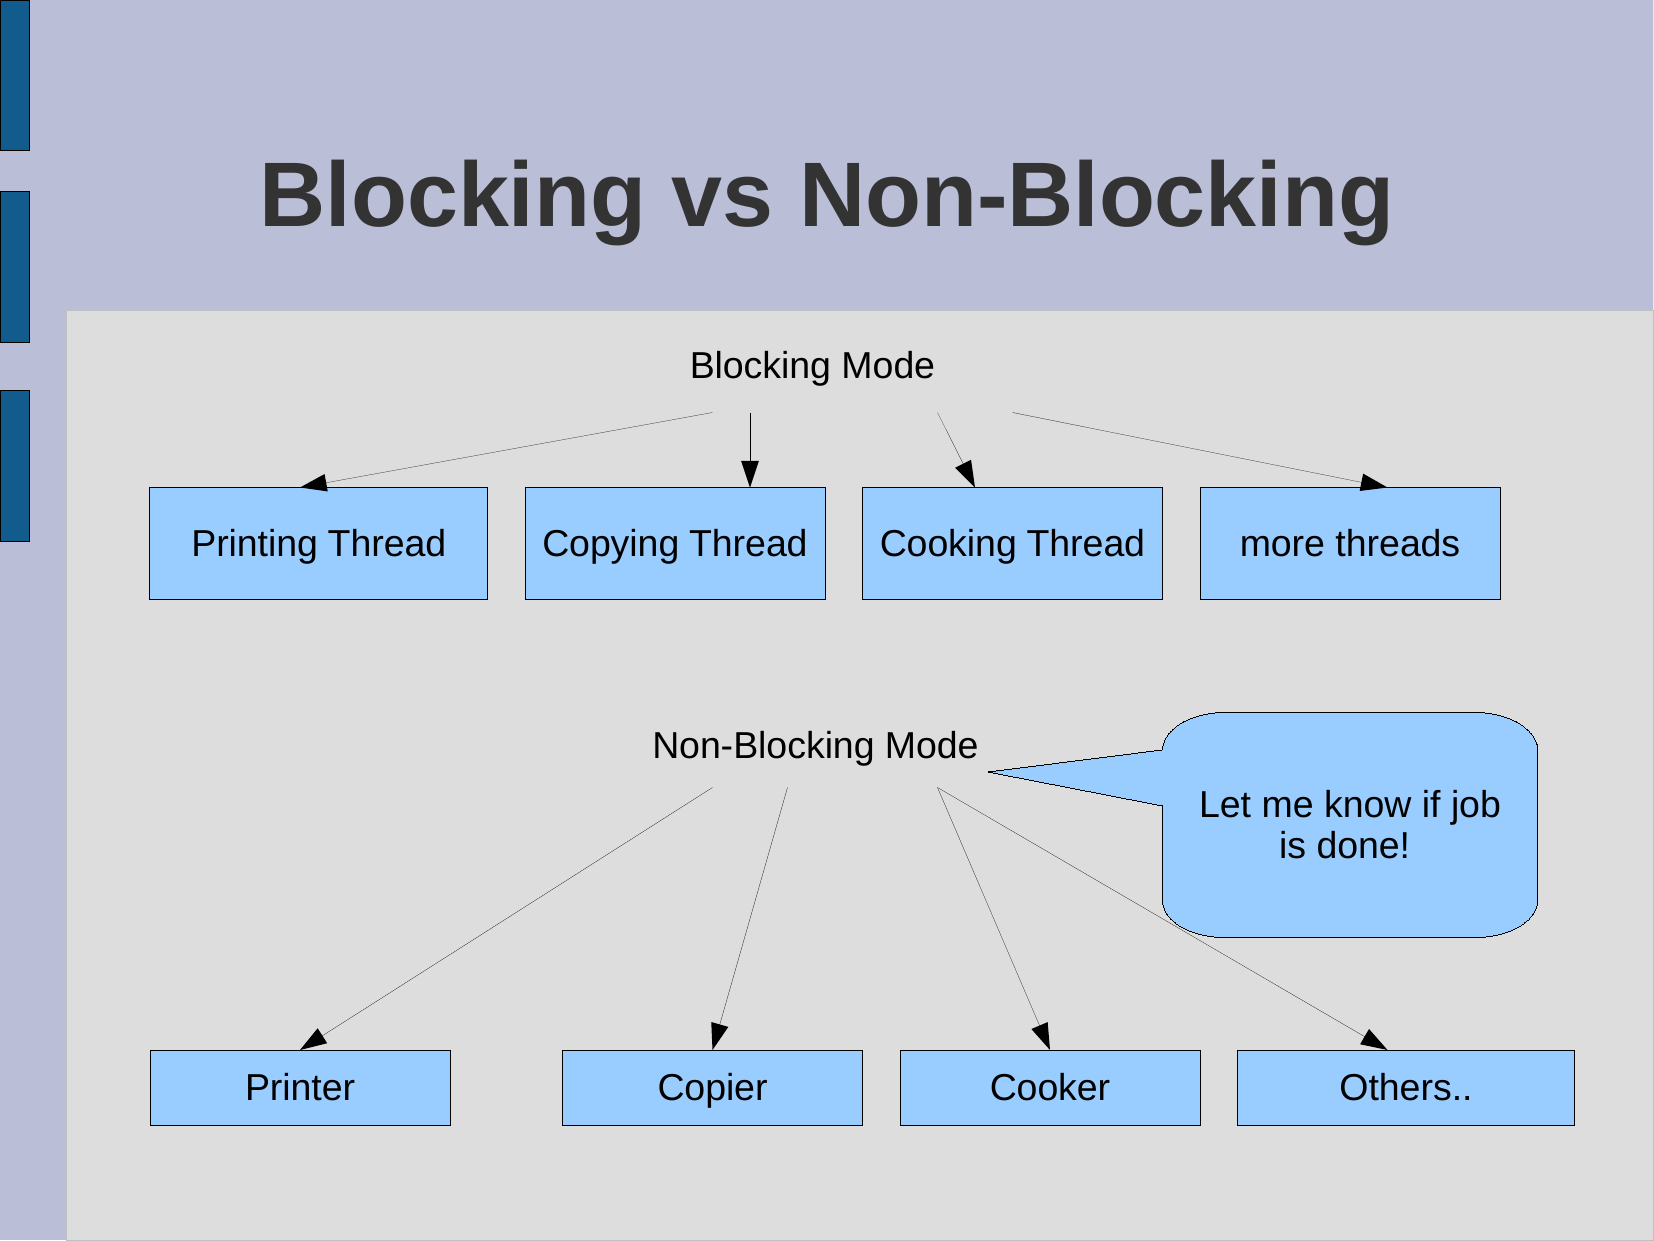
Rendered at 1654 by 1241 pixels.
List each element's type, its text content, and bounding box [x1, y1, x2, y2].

text_box more threads [1200, 487, 1501, 600]
text_box Cooker [900, 1050, 1201, 1126]
text_box Blocking Mode [675, 337, 1088, 409]
text_box Others.. [1237, 1050, 1575, 1126]
text_box Non-Blocking Mode [637, 716, 1163, 788]
title Blocking vs Non-Blocking [121, 91, 1534, 299]
text_box Copier [562, 1050, 863, 1126]
text_box Printer [150, 1050, 451, 1126]
text_box Copying Thread [525, 487, 826, 600]
text_box Cooking Thread [862, 487, 1163, 600]
text_box Let me know if job is done! [988, 712, 1538, 938]
text_box Printing Thread [149, 487, 488, 600]
